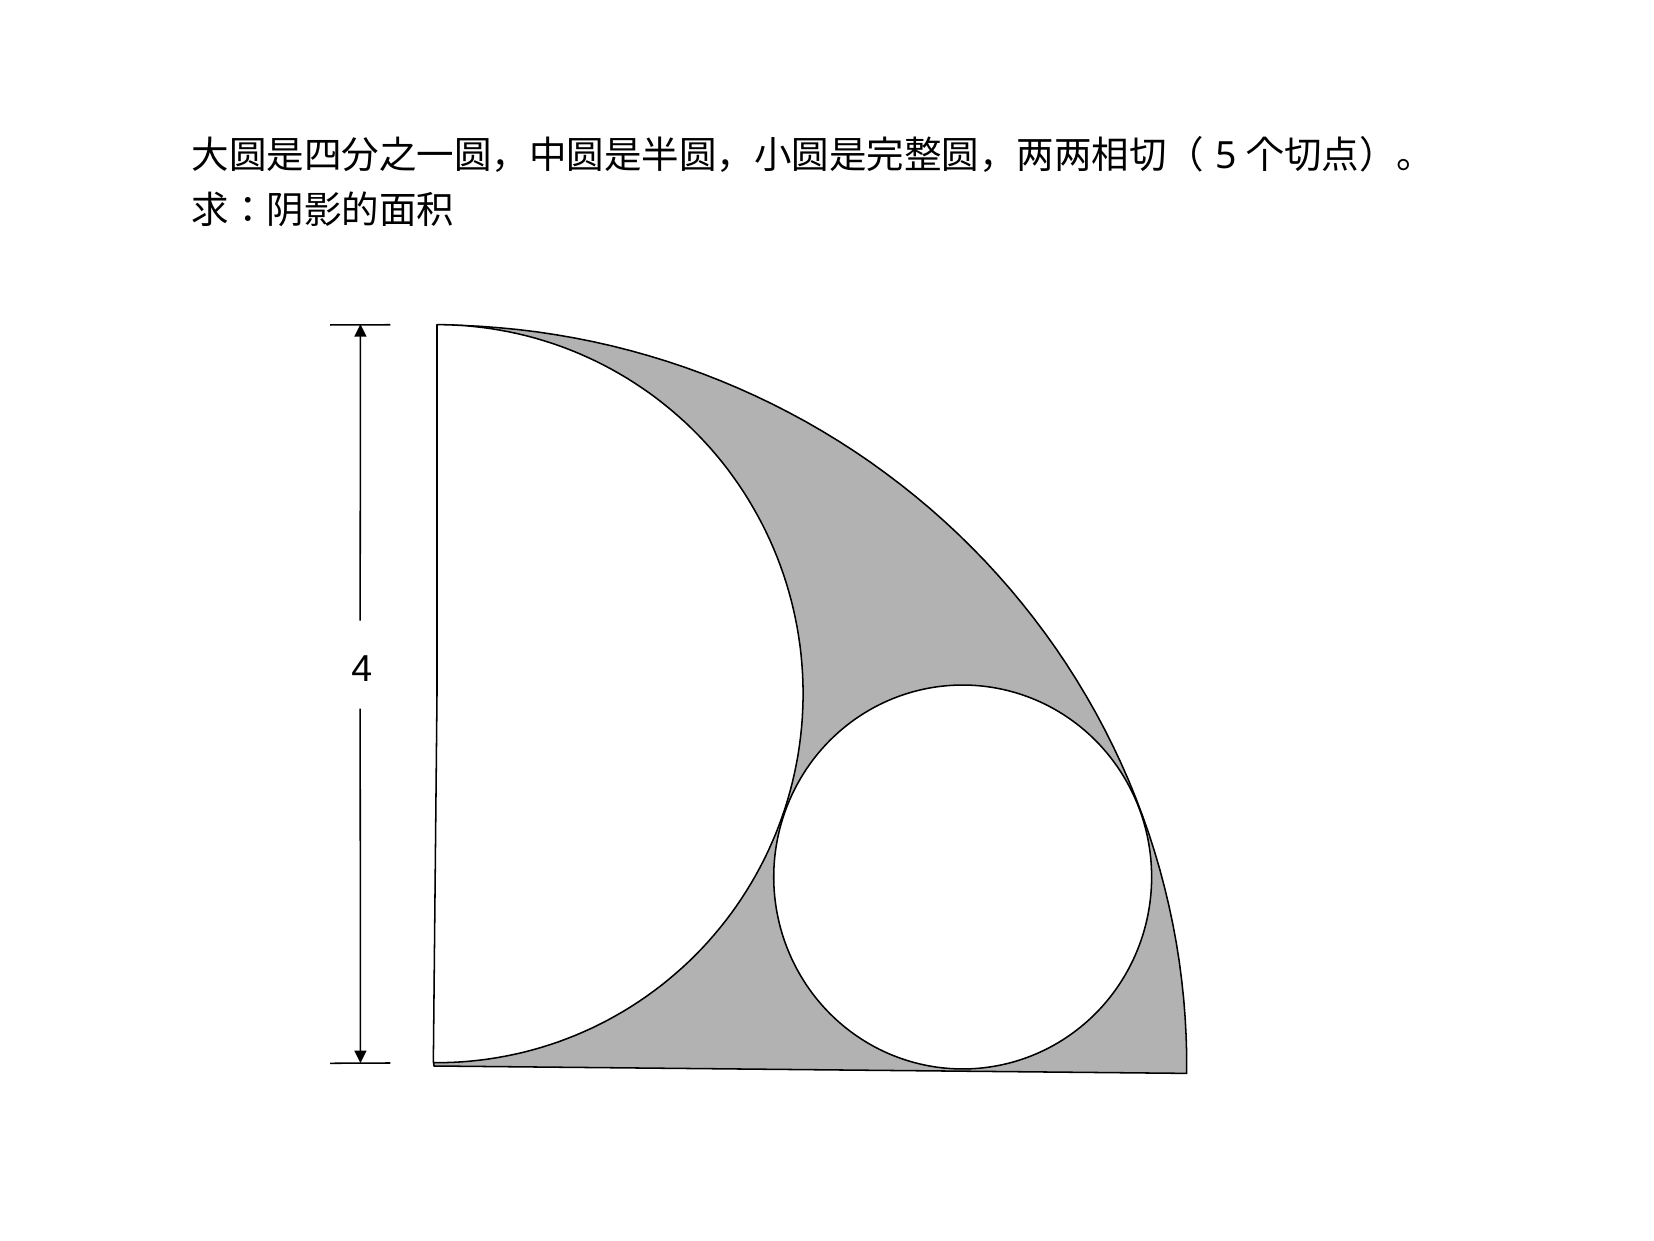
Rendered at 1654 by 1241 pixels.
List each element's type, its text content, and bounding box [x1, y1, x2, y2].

text_box 4 [336, 637, 387, 695]
text_box [433, 324, 1187, 1074]
text_box 大圆是四分之一圆，中圆是半圆，小圆是完整圆，两两相切（5个切点）。 求：阴影的面积 [177, 118, 1449, 230]
